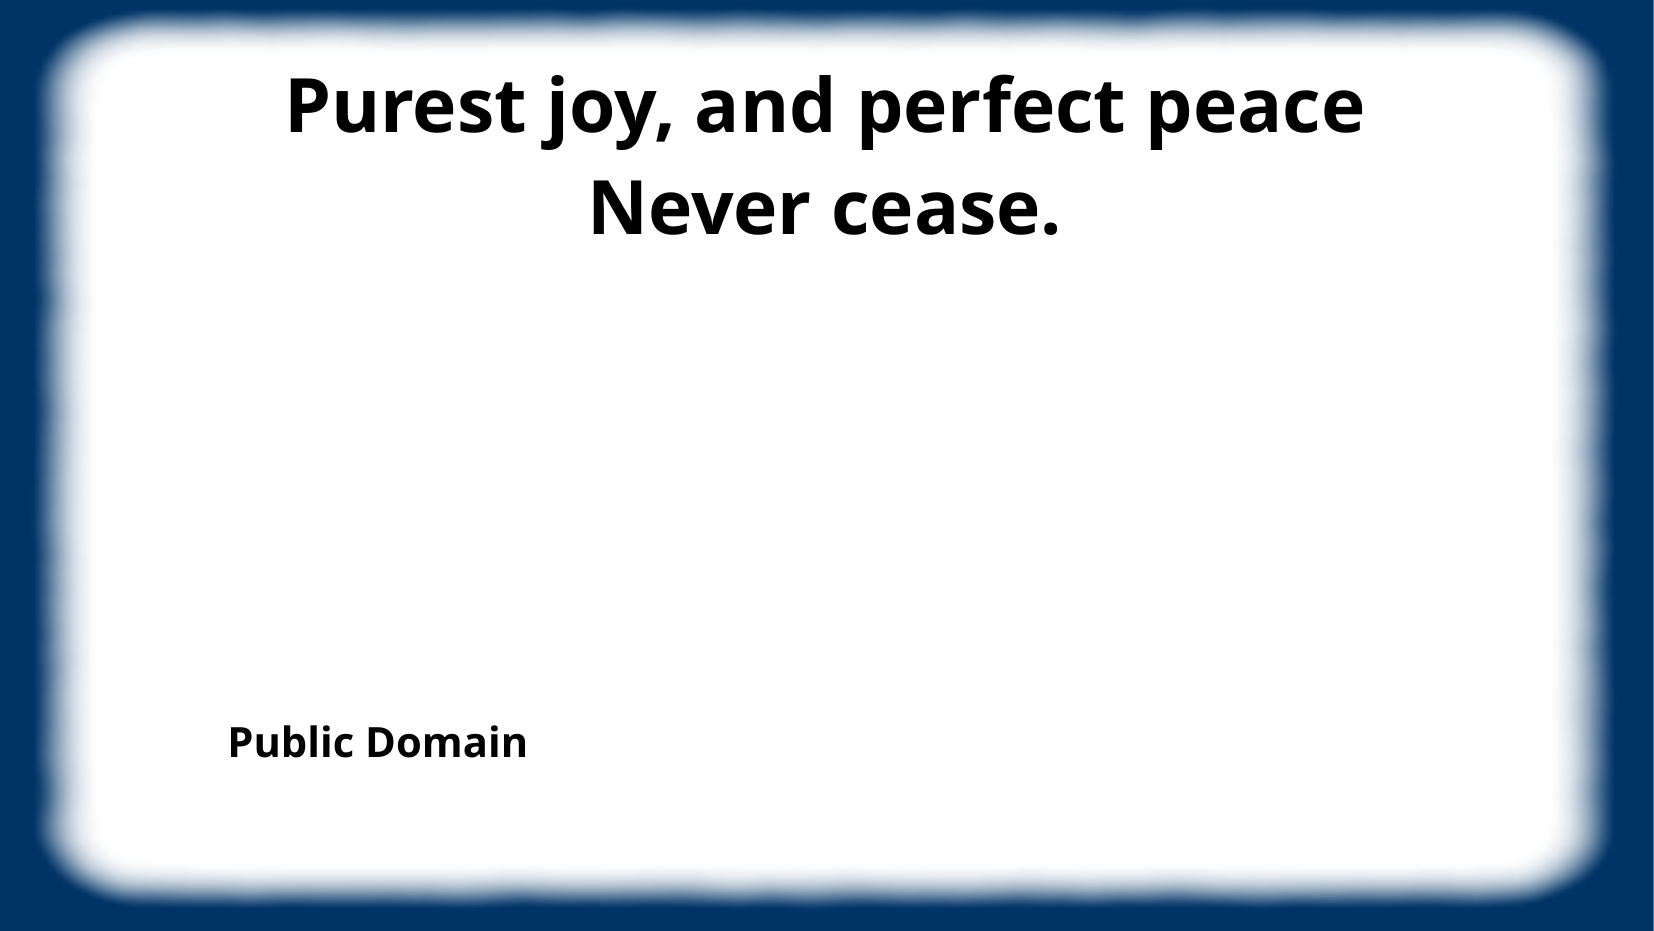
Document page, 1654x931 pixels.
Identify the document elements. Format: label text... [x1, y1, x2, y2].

text_box Purest joy, and perfect peace Never cease. Public Domain [105, 45, 1546, 757]
picture [0, 0, 1654, 931]
